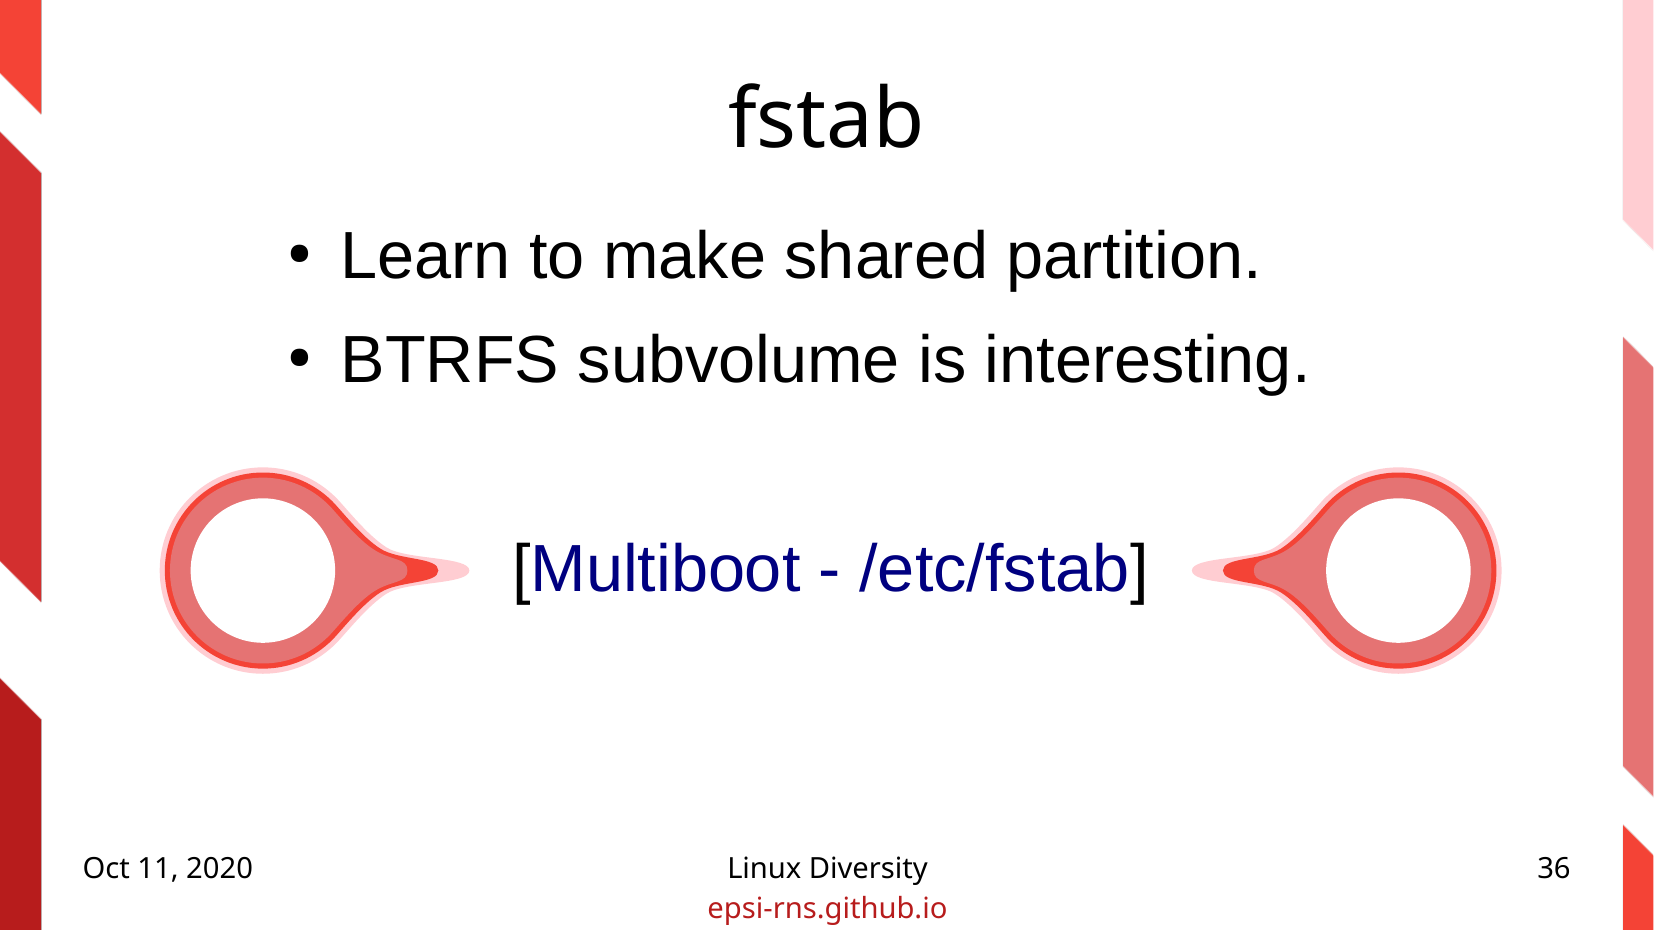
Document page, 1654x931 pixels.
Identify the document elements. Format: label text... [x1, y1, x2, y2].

list Learn to make shared partition. BTRFS subvolume is interesting. [Multiboot - /etc/fstab] [270, 217, 1321, 758]
picture [0, 0, 1654, 931]
title fstab [82, 37, 1571, 193]
